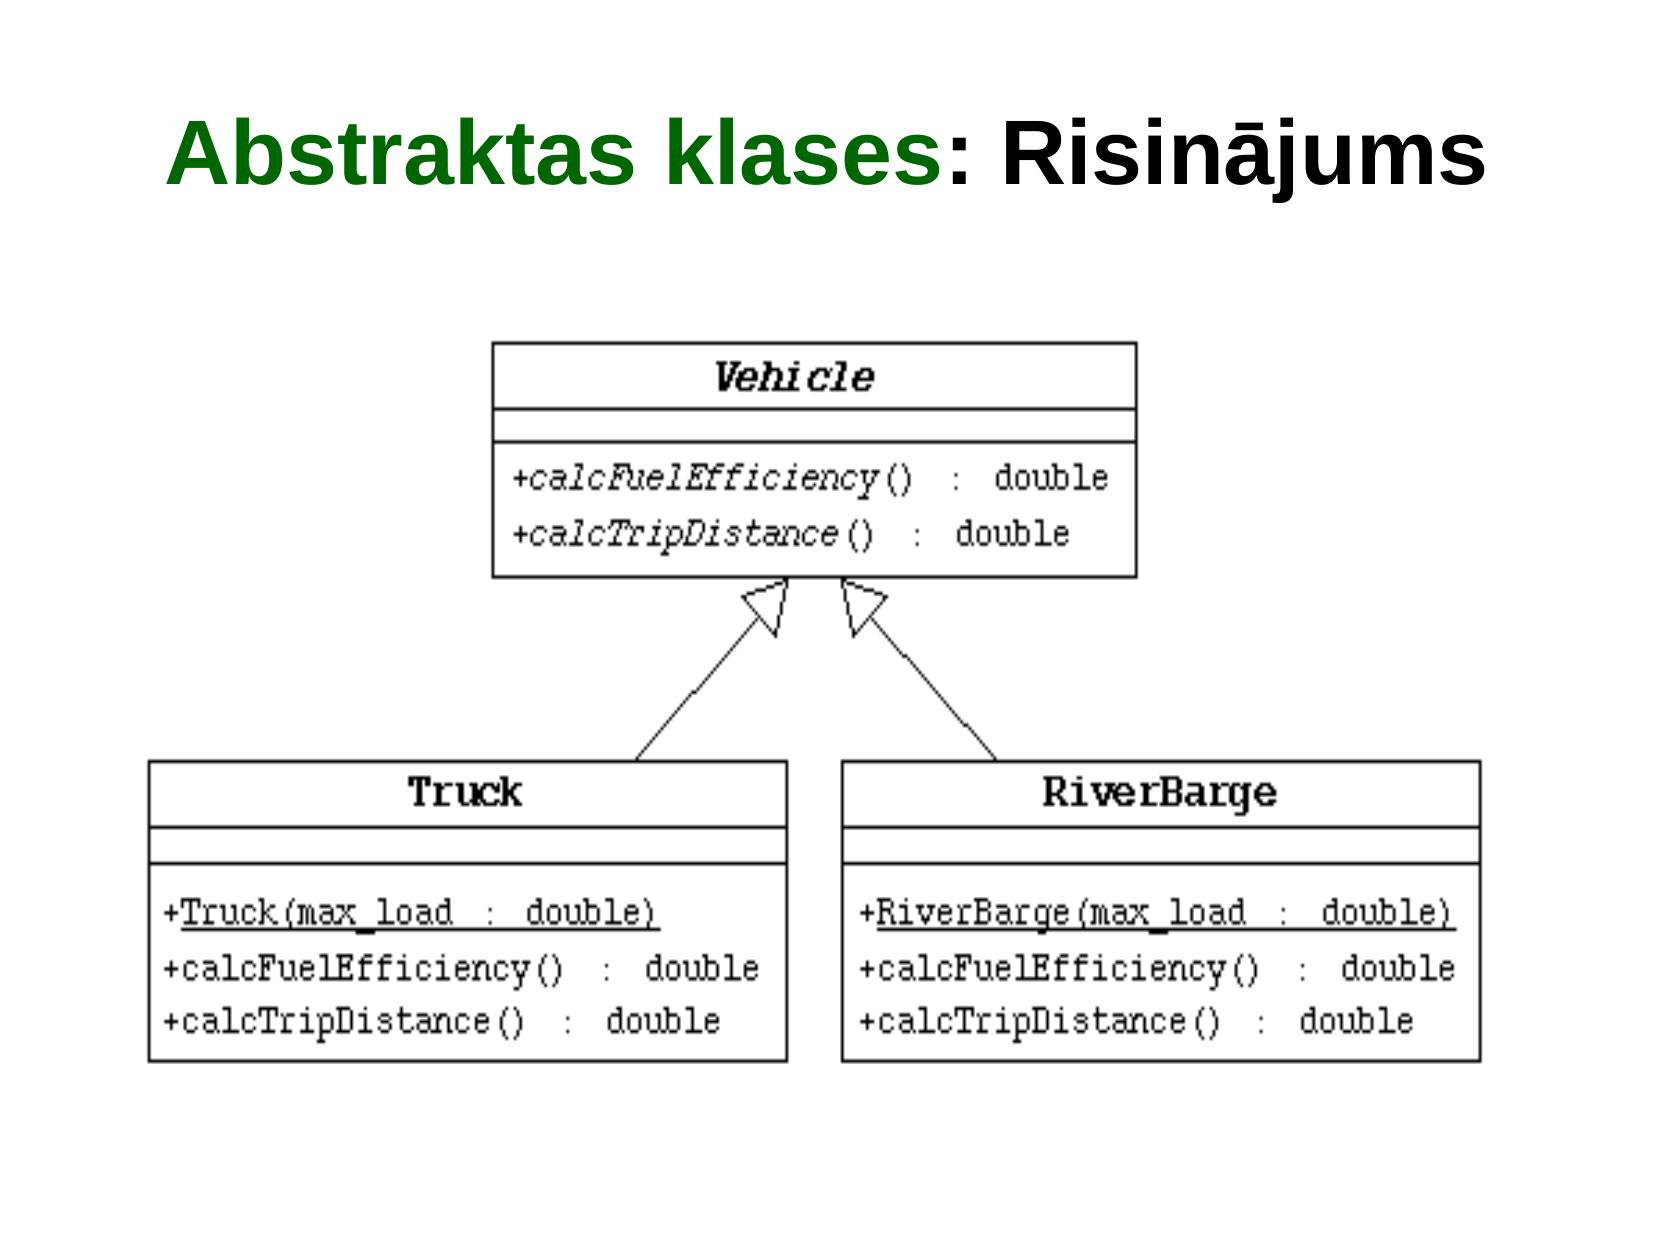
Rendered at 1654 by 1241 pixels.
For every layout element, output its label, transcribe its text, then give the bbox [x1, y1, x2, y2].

picture [82, 290, 1524, 1087]
title Abstraktas klases: Risinājums [82, 49, 1571, 257]
